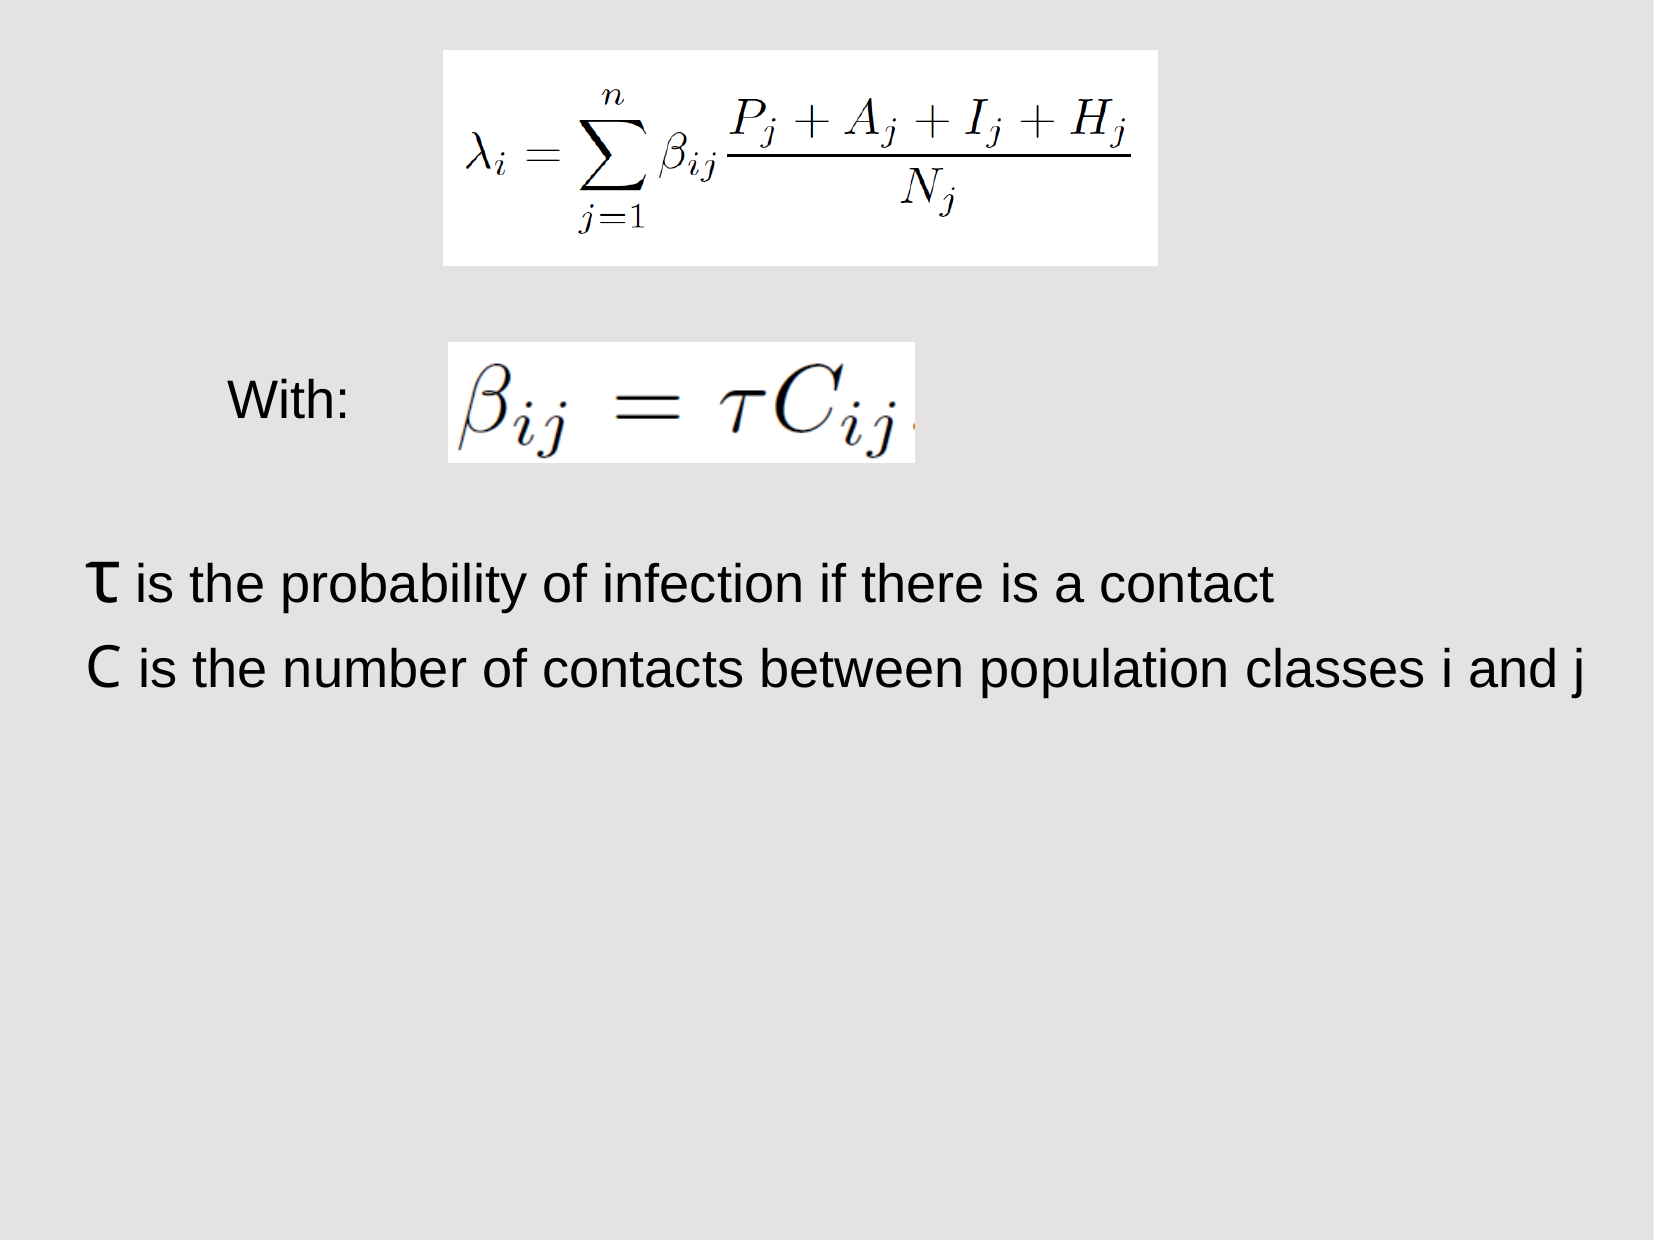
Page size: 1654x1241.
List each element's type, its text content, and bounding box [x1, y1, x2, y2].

picture [448, 342, 915, 463]
text_box τ is the probability of infection if there is a contact C is the number of contacts between population classes i and j [70, 515, 1619, 670]
text_box With: [212, 361, 366, 438]
picture [443, 50, 1158, 266]
